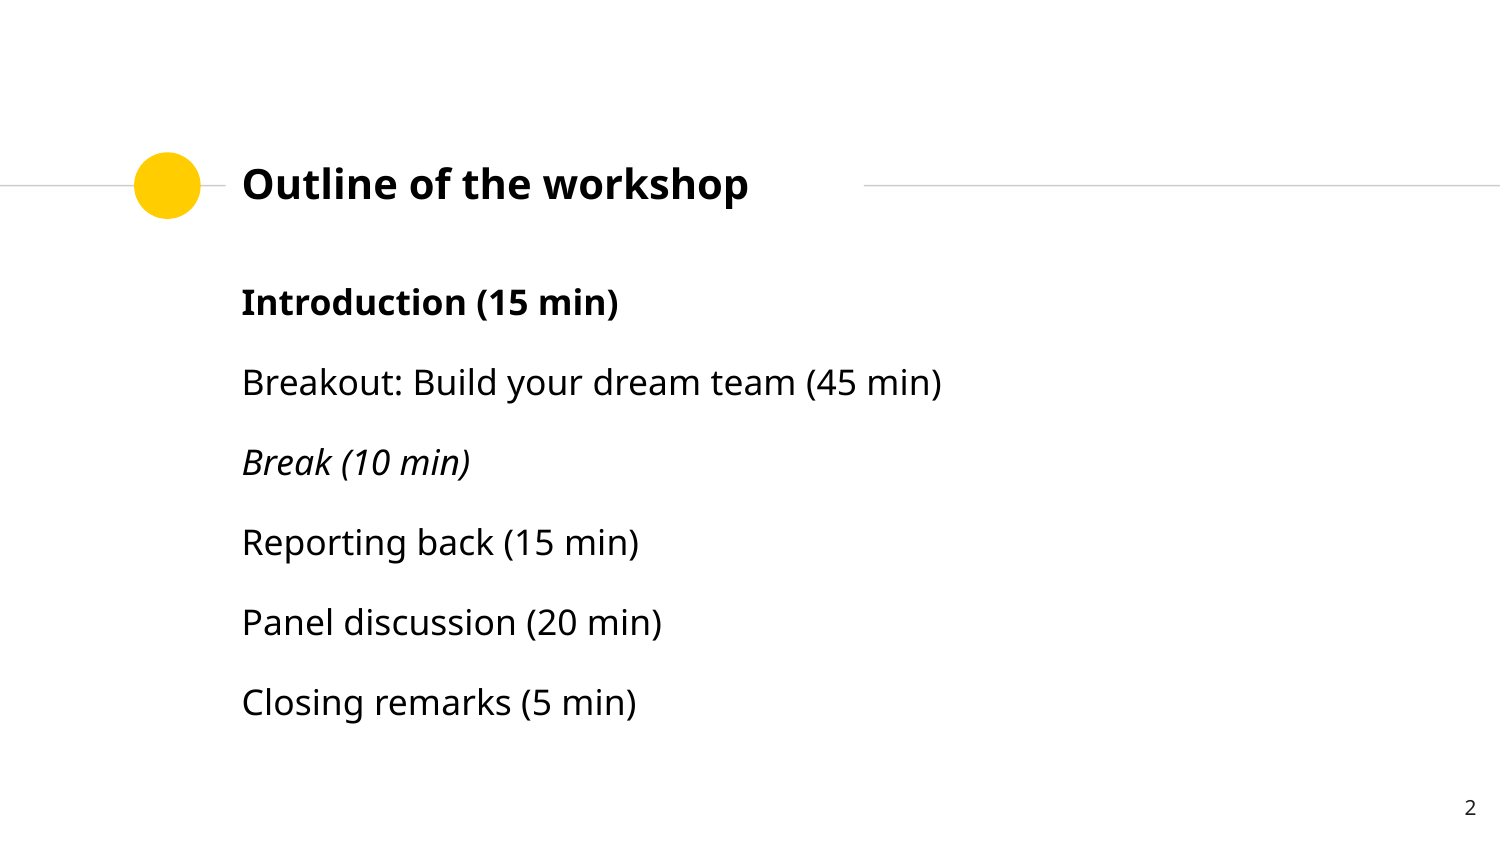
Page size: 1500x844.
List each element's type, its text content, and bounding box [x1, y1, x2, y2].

title Outline of the workshop [226, 146, 863, 219]
list Introduction (15 min) Breakout: Build your dream team (45 min) Break (10 min) Reporting back (15 min) Panel discussion (20 min) Closing remarks (5 min) [226, 265, 1344, 776]
slide_number 1 [1401, 779, 1492, 844]
